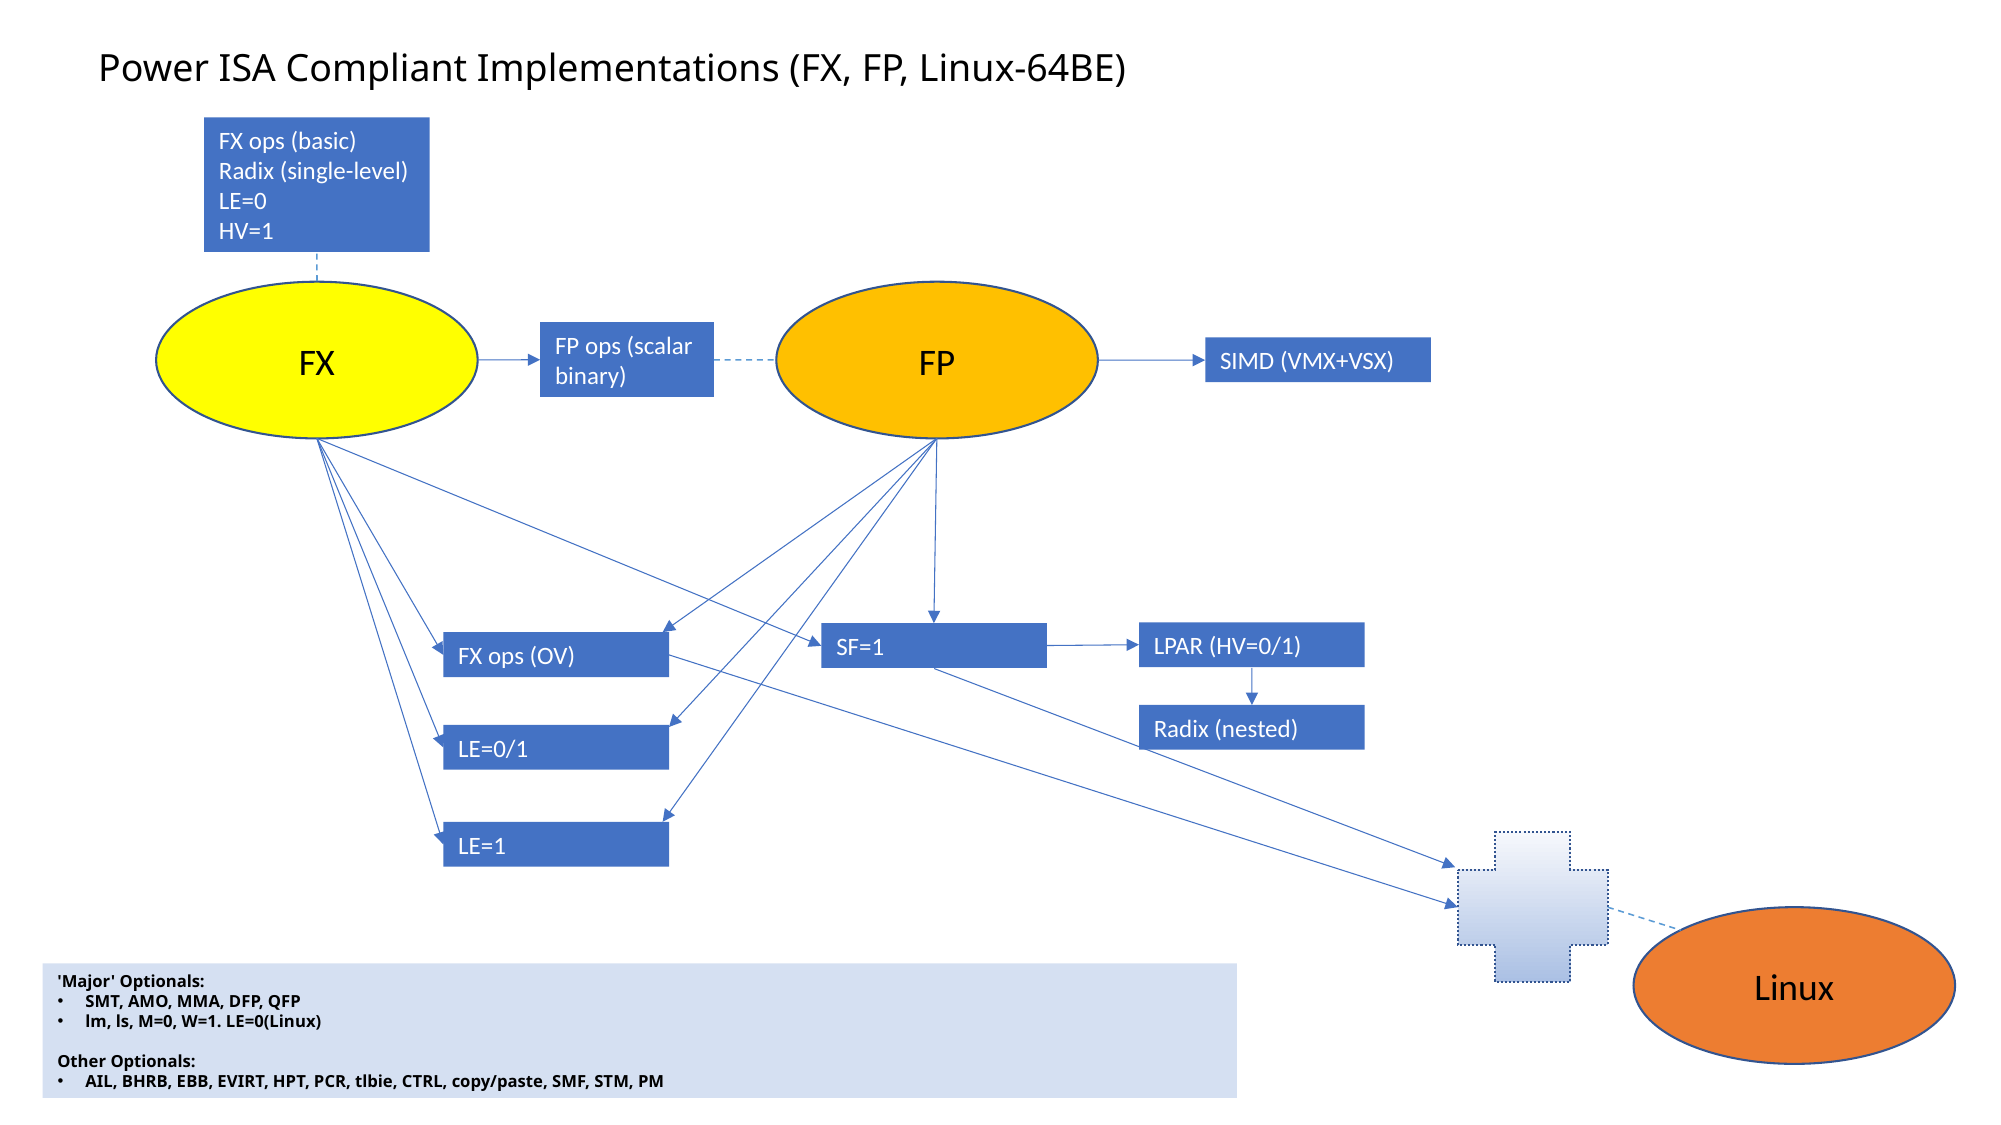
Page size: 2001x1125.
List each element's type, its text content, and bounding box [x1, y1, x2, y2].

text_box Power ISA Compliant Implementations (FX, FP, Linux-64BE) [83, 36, 1655, 97]
text_box FX ops (OV) [443, 632, 670, 678]
text_box [1457, 832, 1608, 983]
text_box Linux [1633, 907, 1956, 1064]
text_box FX [156, 281, 478, 439]
text_box FP ops (scalar binary) [540, 322, 714, 397]
text_box LE=1 [443, 821, 670, 867]
text_box LE=0/1 [443, 724, 670, 770]
text_box SIMD (VMX+VSX) [1205, 337, 1431, 383]
text_box FP [776, 281, 1098, 439]
text_box 'Major' Optionals: SMT, AMO, MMA, DFP, QFP lm, ls, M=0, W=1. LE=0(Linux) Other Optionals: AIL, BHRB, EBB, EVIRT, HPT, PCR, tlbie, CTRL, copy/paste, SMF, STM, PM [42, 963, 1237, 1098]
text_box LPAR (HV=0/1) [1139, 622, 1365, 668]
text_box Radix (nested) [1139, 704, 1365, 750]
text_box SF=1 [821, 623, 1047, 668]
text_box FX ops (basic) Radix (single-level) LE=0 HV=1 [204, 117, 430, 252]
